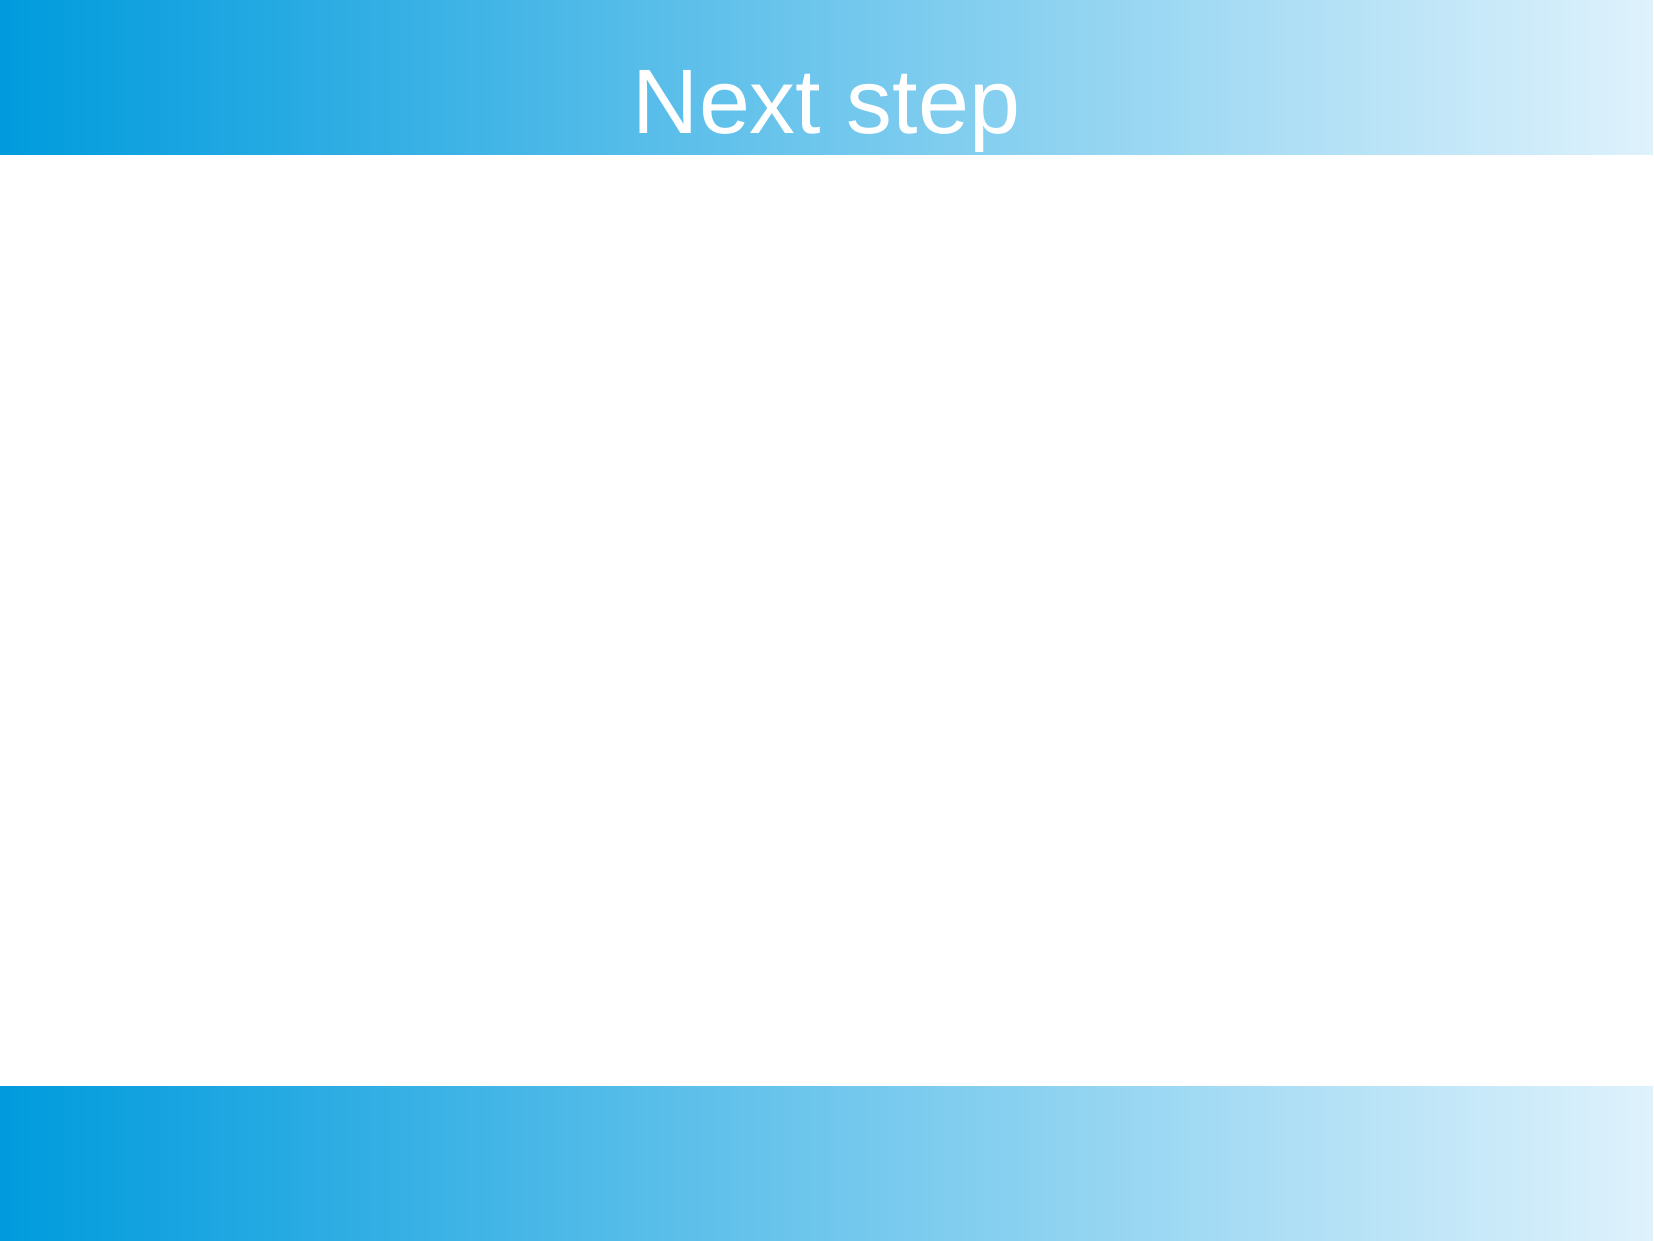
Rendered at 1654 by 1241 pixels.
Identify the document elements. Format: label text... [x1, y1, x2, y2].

title Next step [82, 49, 1571, 155]
